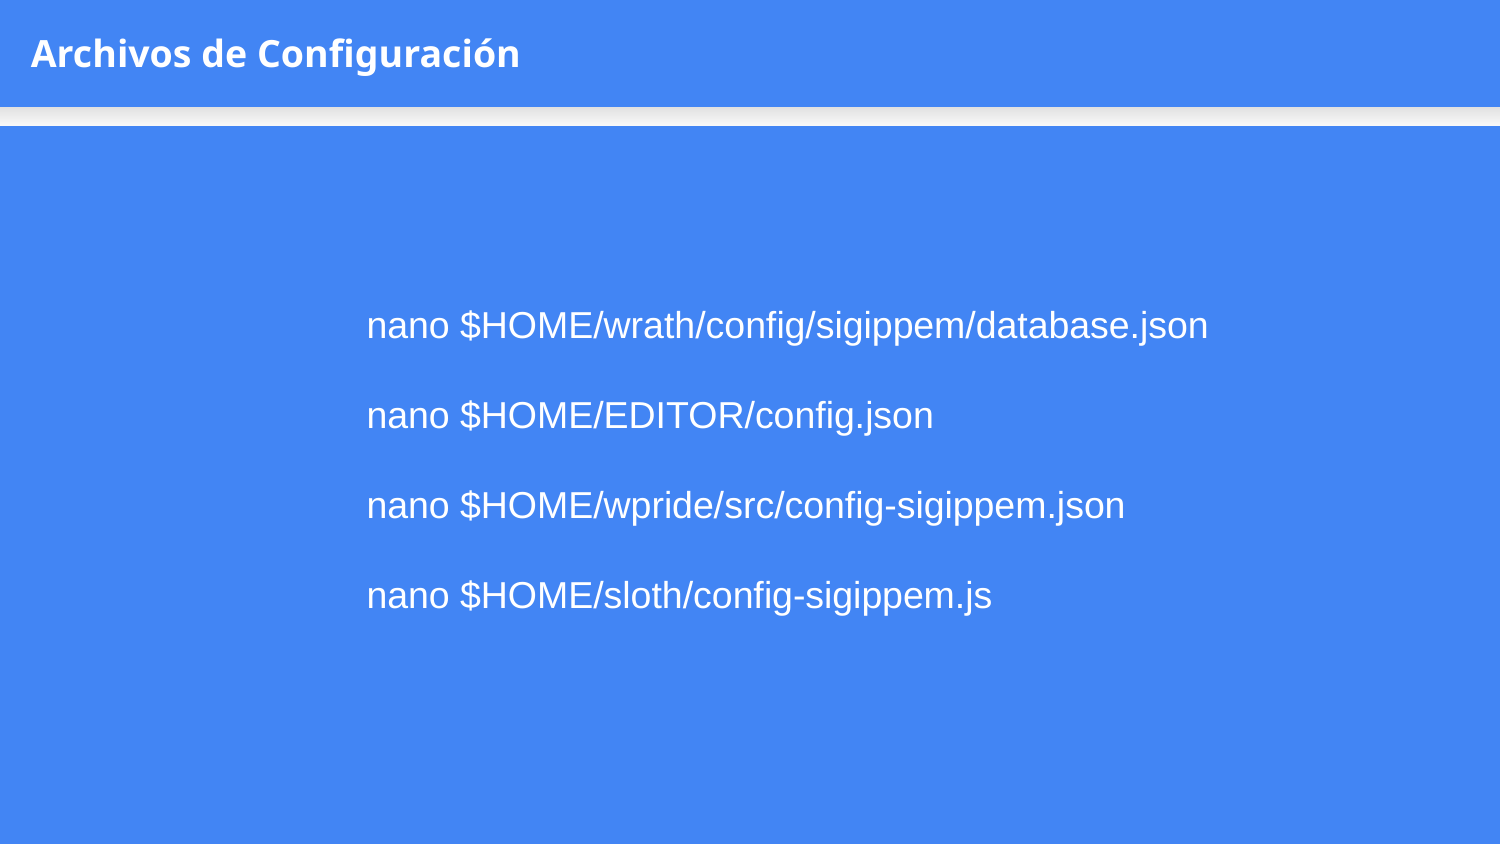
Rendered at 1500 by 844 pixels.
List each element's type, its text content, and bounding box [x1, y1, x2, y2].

text_box Archivos de Configuración [16, 2, 1464, 102]
text_box nano $HOME/wrath/config/sigippem/database.json nano $HOME/EDITOR/config.json nano $HOME/wpride/src/config-sigippem.json nano $HOME/sloth/config-sigippem.js [351, 286, 1376, 691]
